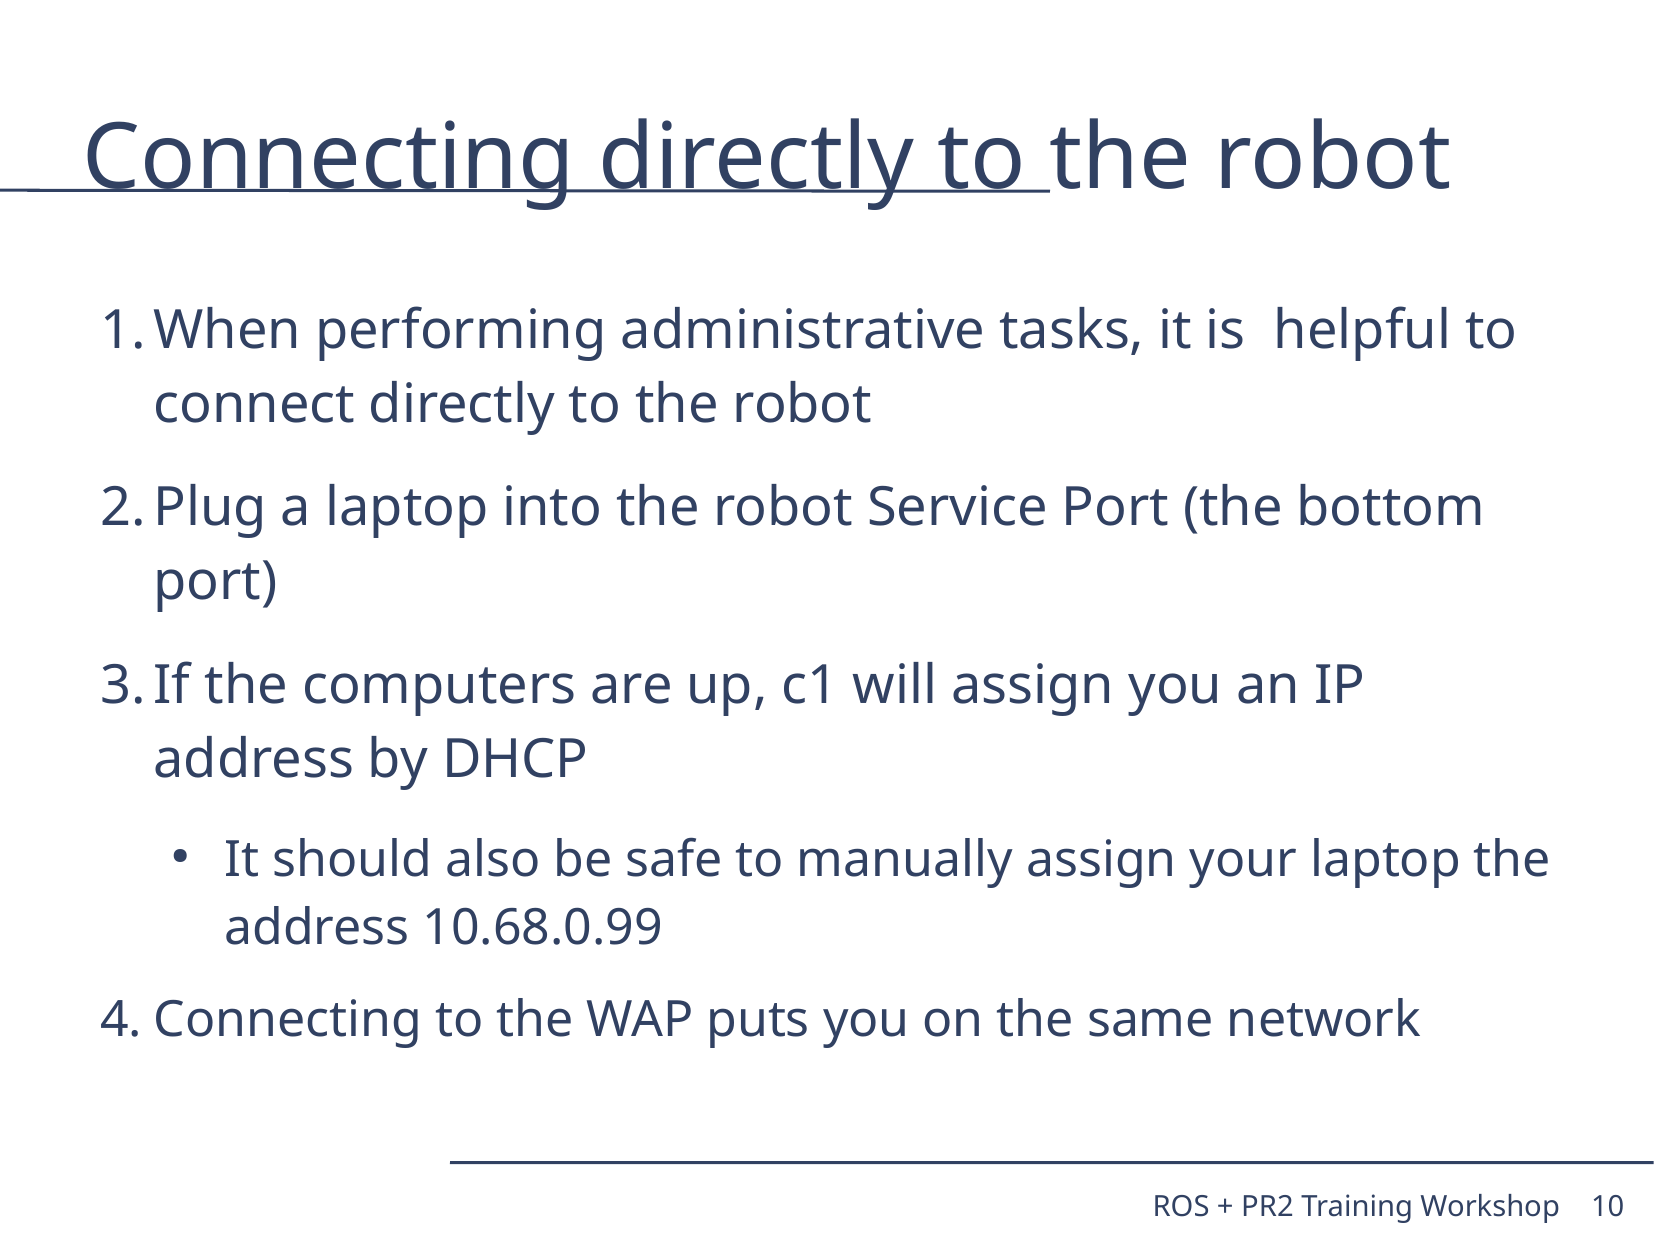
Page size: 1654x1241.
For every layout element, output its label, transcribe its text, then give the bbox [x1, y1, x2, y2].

list When performing administrative tasks, it is helpful to connect directly to the robot Plug a laptop into the robot Service Port (the bottom port) If the computers are up, c1 will assign you an IP address by DHCP It should also be safe to manually assign your laptop the address 10.68.0.99 Connecting to the WAP puts you on the same network [82, 290, 1571, 1109]
title Connecting directly to the robot [82, 56, 1571, 250]
